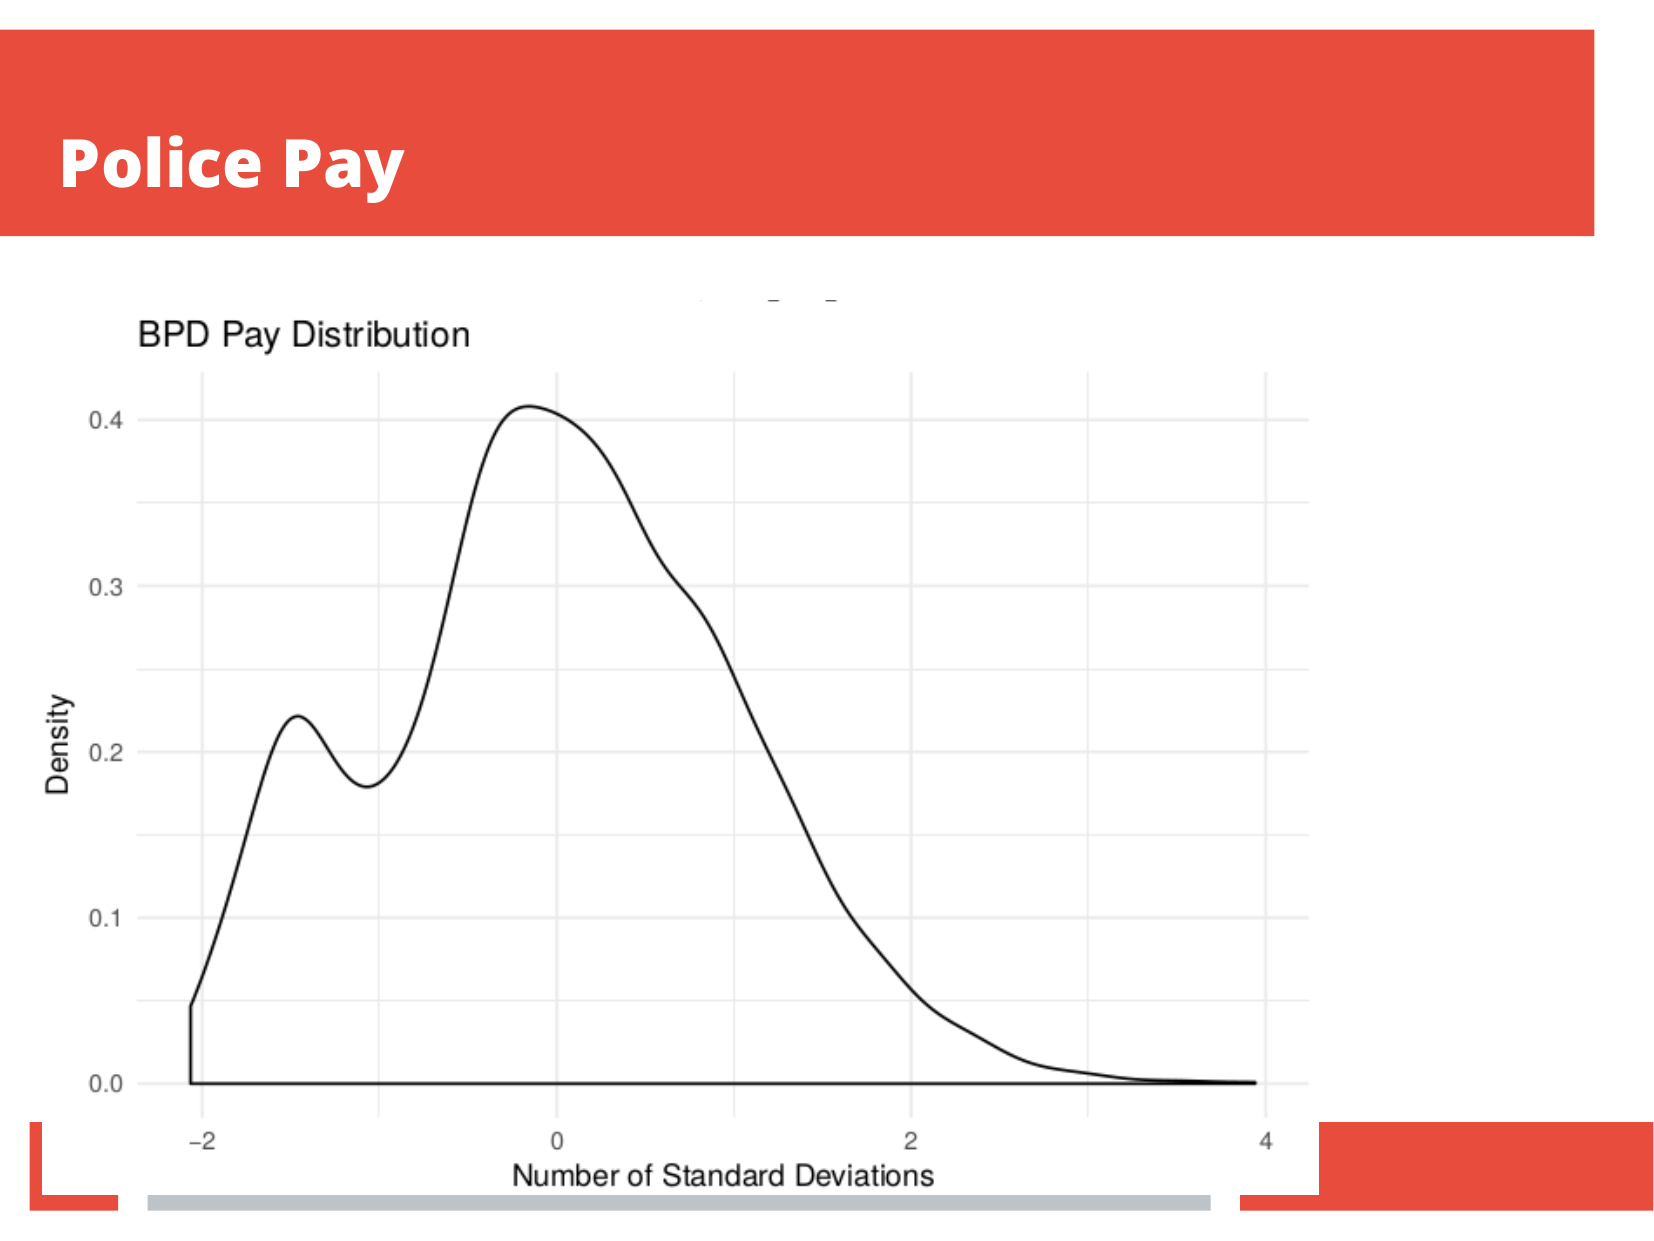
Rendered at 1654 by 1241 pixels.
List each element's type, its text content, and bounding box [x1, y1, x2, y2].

picture [42, 300, 1319, 1195]
title Police Pay [59, 59, 1595, 207]
